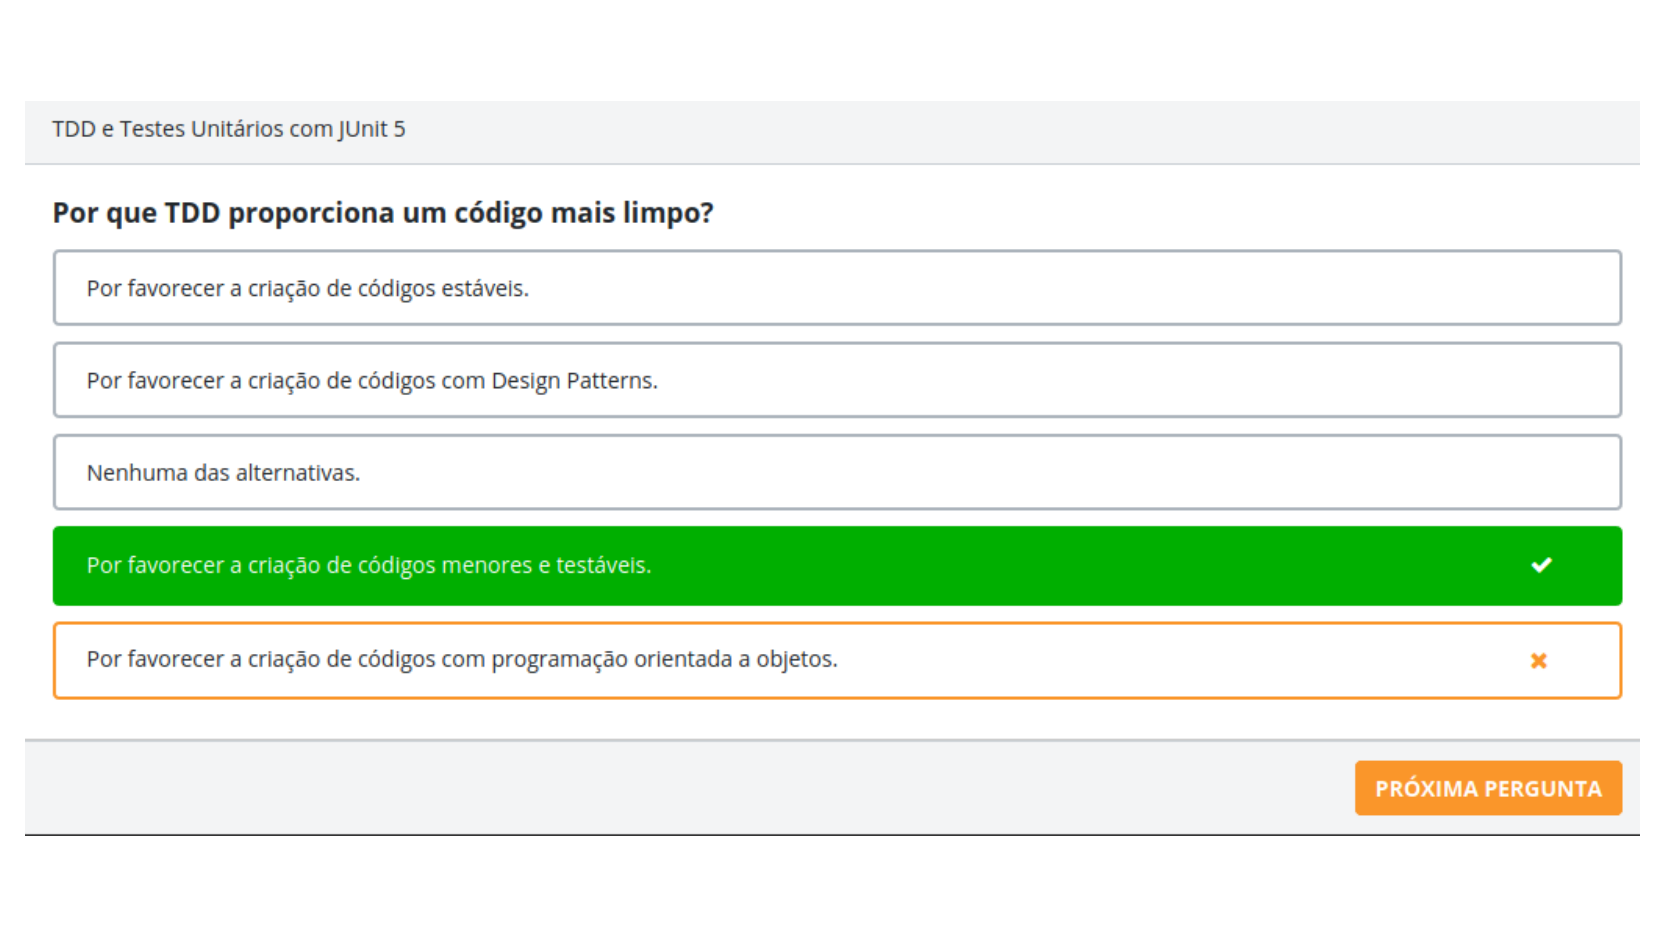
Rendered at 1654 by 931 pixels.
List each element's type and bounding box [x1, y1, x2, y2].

picture [25, 101, 1640, 836]
